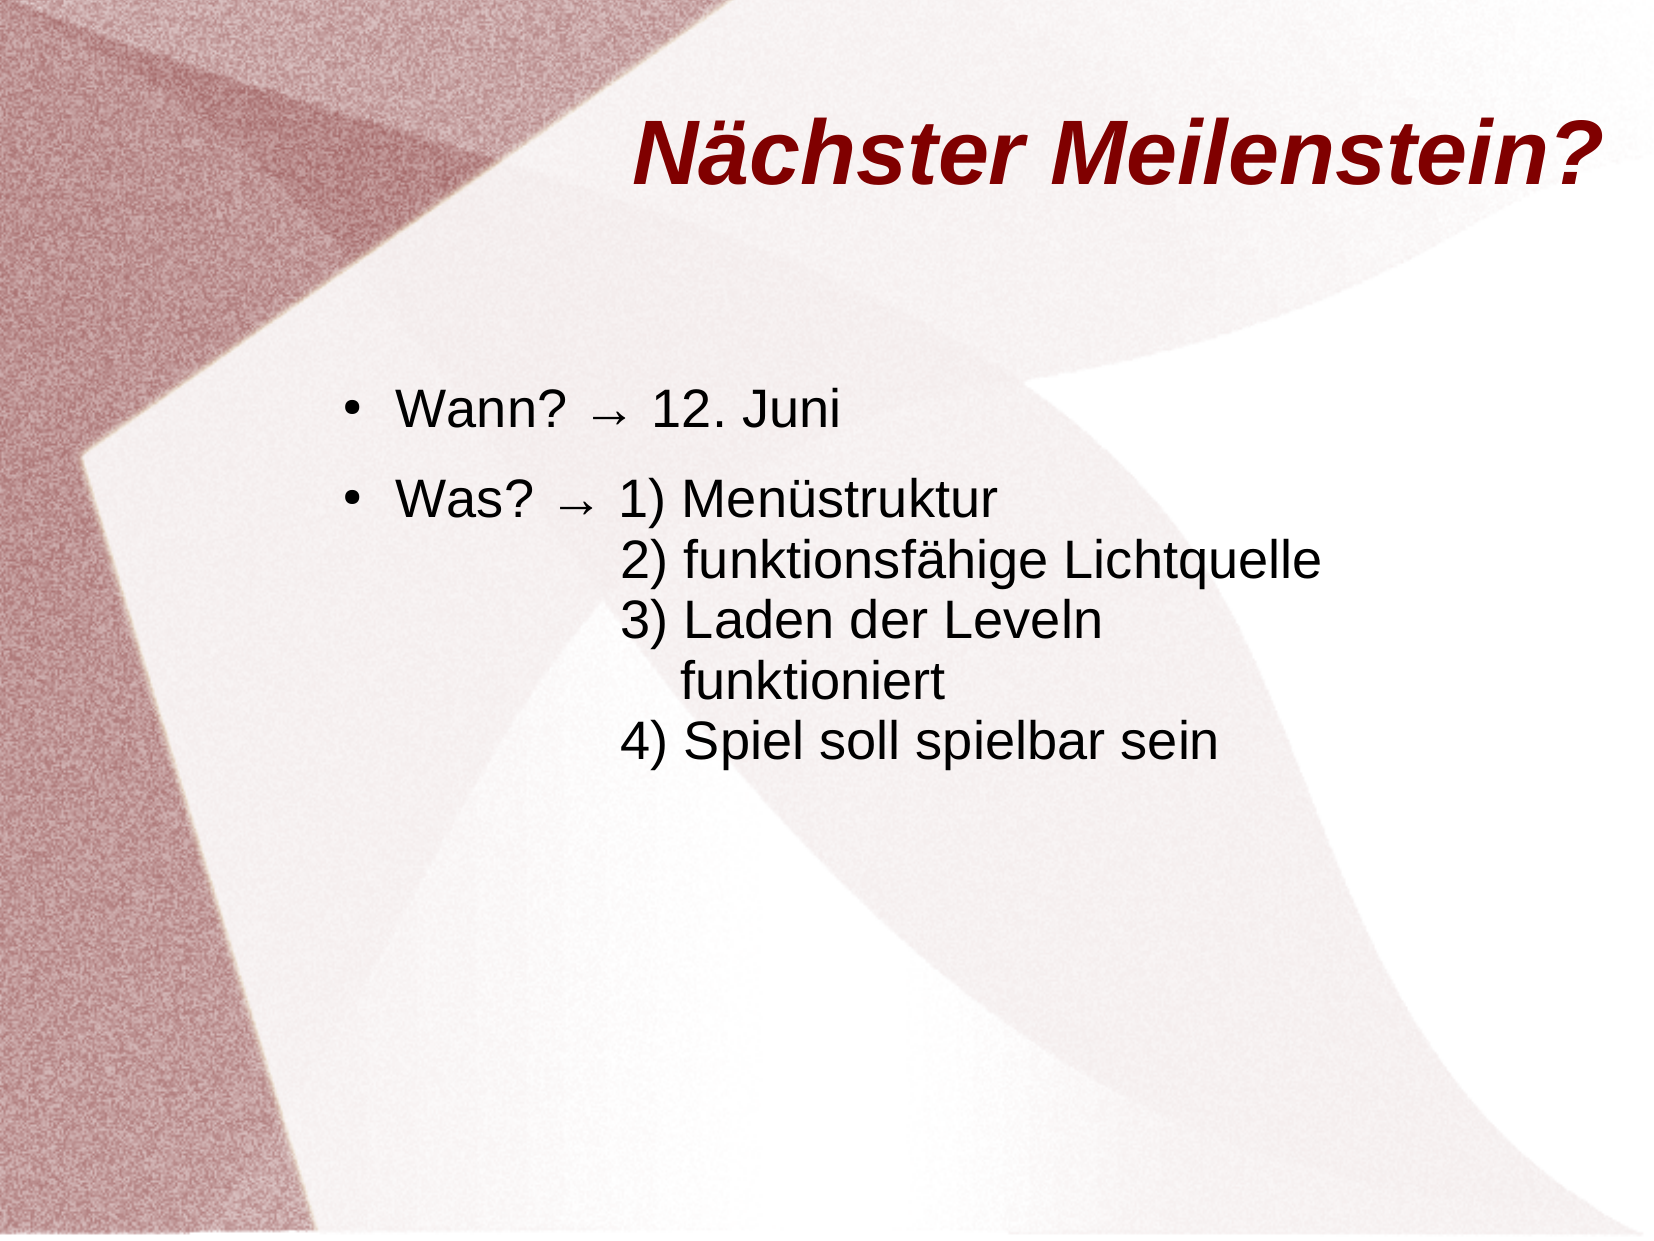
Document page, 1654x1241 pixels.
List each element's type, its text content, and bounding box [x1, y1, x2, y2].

list Wann? → 12. Juni Was? → 1) Menüstruktur 2) funktionsfähige Lichtquelle 3) Laden der Leveln funktioniert 4) Spiel soll spielbar sein [324, 378, 1601, 1004]
title Nächster Meilenstein? [596, 49, 1607, 257]
picture [0, 0, 1654, 1241]
